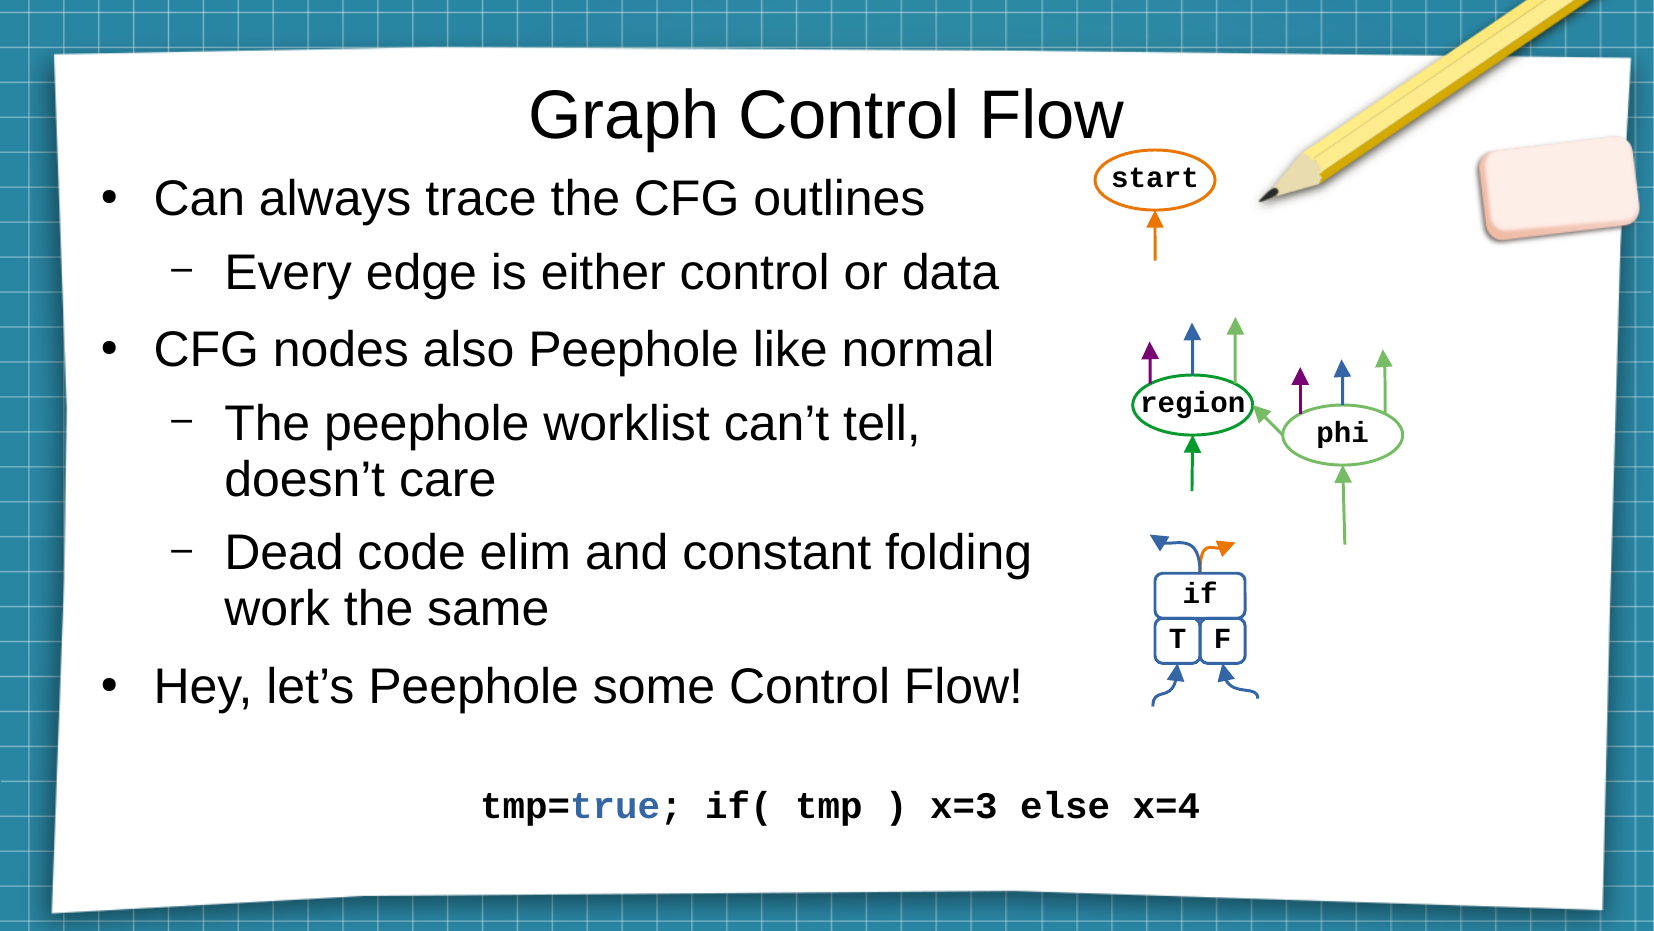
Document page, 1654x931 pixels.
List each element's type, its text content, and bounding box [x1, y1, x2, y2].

text_box T [1155, 618, 1200, 664]
text_box start [1095, 150, 1216, 211]
text_box if [1155, 573, 1246, 619]
text_box phi [1282, 405, 1403, 466]
list Can always trace the CFG outlines Every edge is either control or data CFG nodes also Peephole like normal The peephole worklist can’t tell, doesn’t care Dead code elim and constant folding work the same Hey, let’s Peephole some Control Flow! [82, 170, 1036, 886]
picture [0, 0, 1654, 931]
text_box F [1200, 618, 1246, 664]
title Graph Control Flow [82, 37, 1571, 193]
text_box tmp=true; if( tmp ) x=3 else x=4 [465, 780, 1216, 838]
text_box region [1132, 375, 1253, 436]
